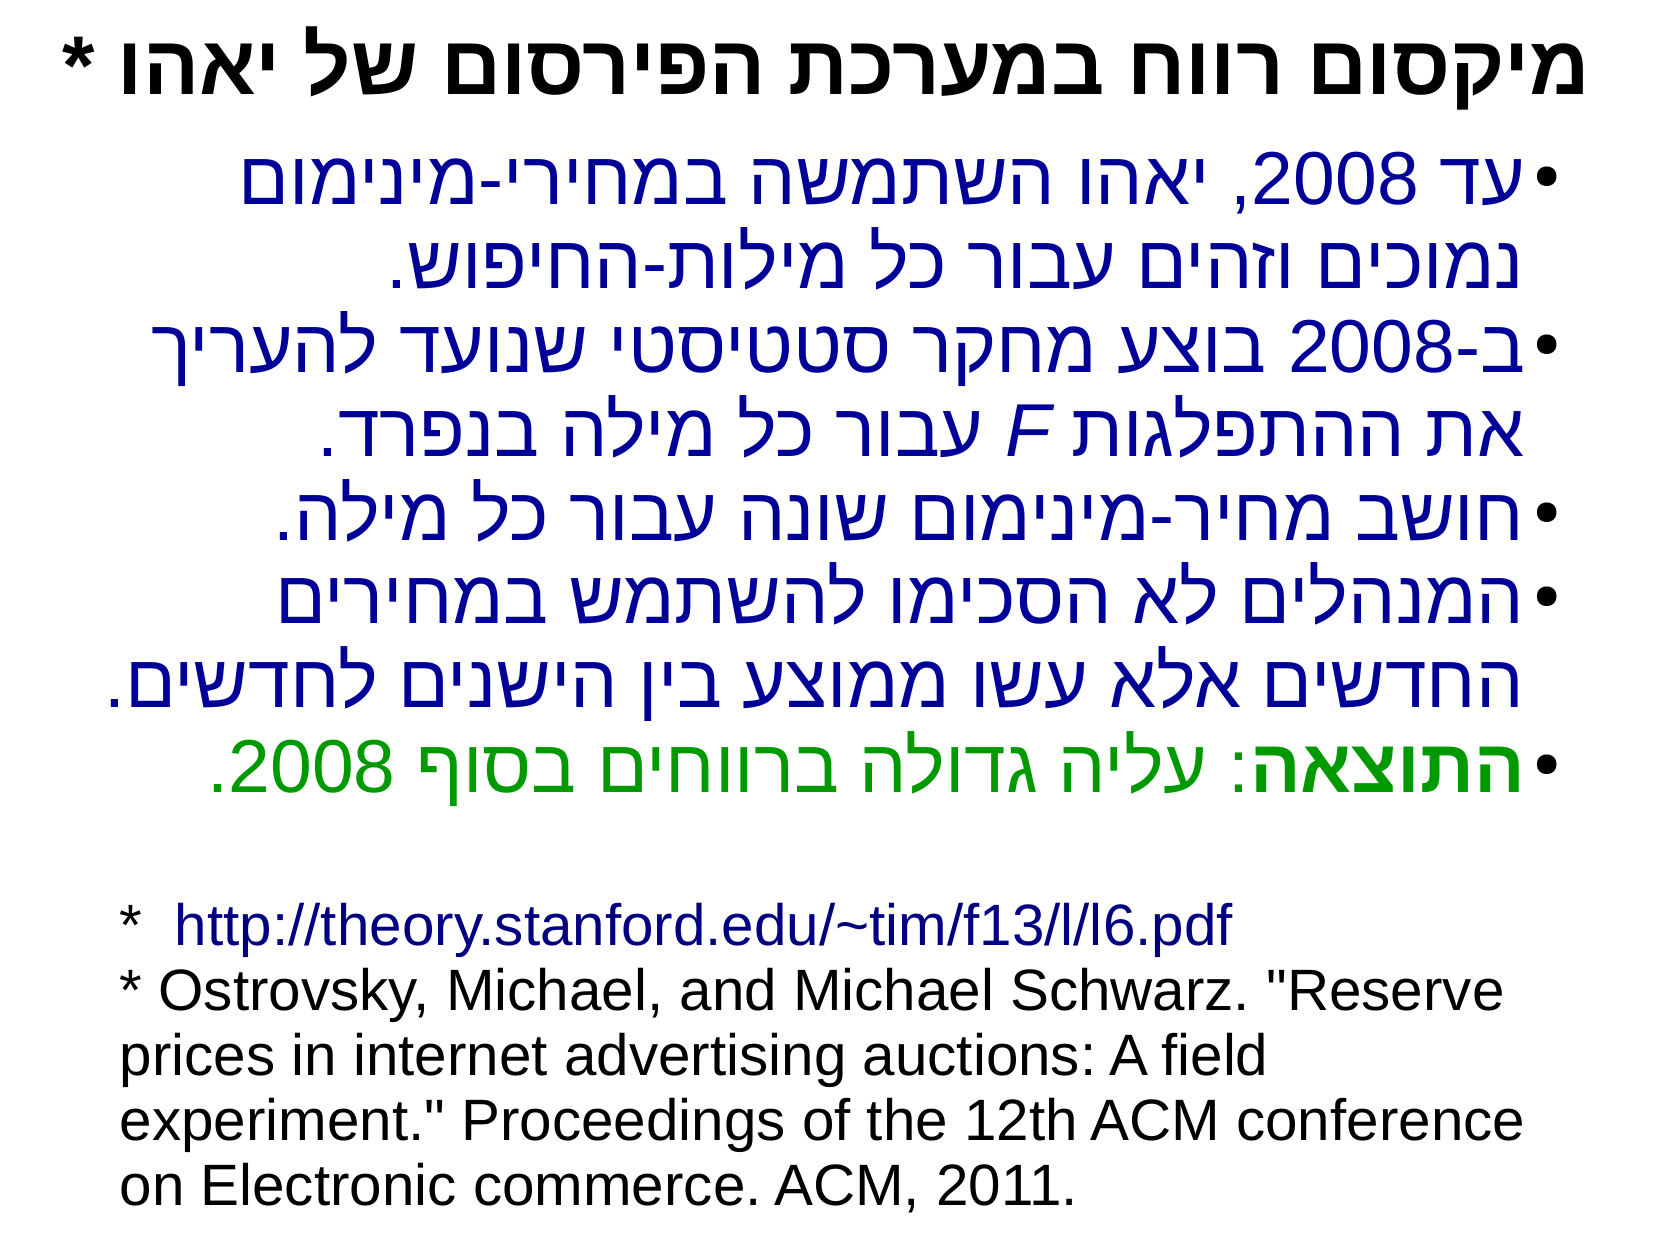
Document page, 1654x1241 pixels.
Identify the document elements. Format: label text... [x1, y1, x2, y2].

text_box * http://theory.stanford.edu/~tim/f13/l/l6.pdf * Ostrovsky, Michael, and Michael Schwarz. "Reserve prices in internet advertising auctions: A field experiment." Proceedings of the 12th ACM conference on Electronic commerce. ACM, 2011. [105, 885, 1621, 1225]
chart [875, 587, 995, 647]
text_box עד 2008, יאהו השתמשה במחירי-מינימום נמוכים וזהים עבור כל מילות-החיפוש. ב-2008 בוצע מחקר סטטיסטי שנועד להעריך את ההתפלגות F עבור כל מילה בנפרד. חושב מחיר-מינימום שונה עבור כל מילה. המנהלים לא הסכימו להשתמש במחירים החדשים אלא עשו ממוצע בין הישנים לחדשים. התוצאה: עליה גדולה ברווחים בסוף 2008. [45, 128, 1576, 884]
title מיקסום רווח במערכת הפירסום של יאהו * [0, 0, 1654, 136]
